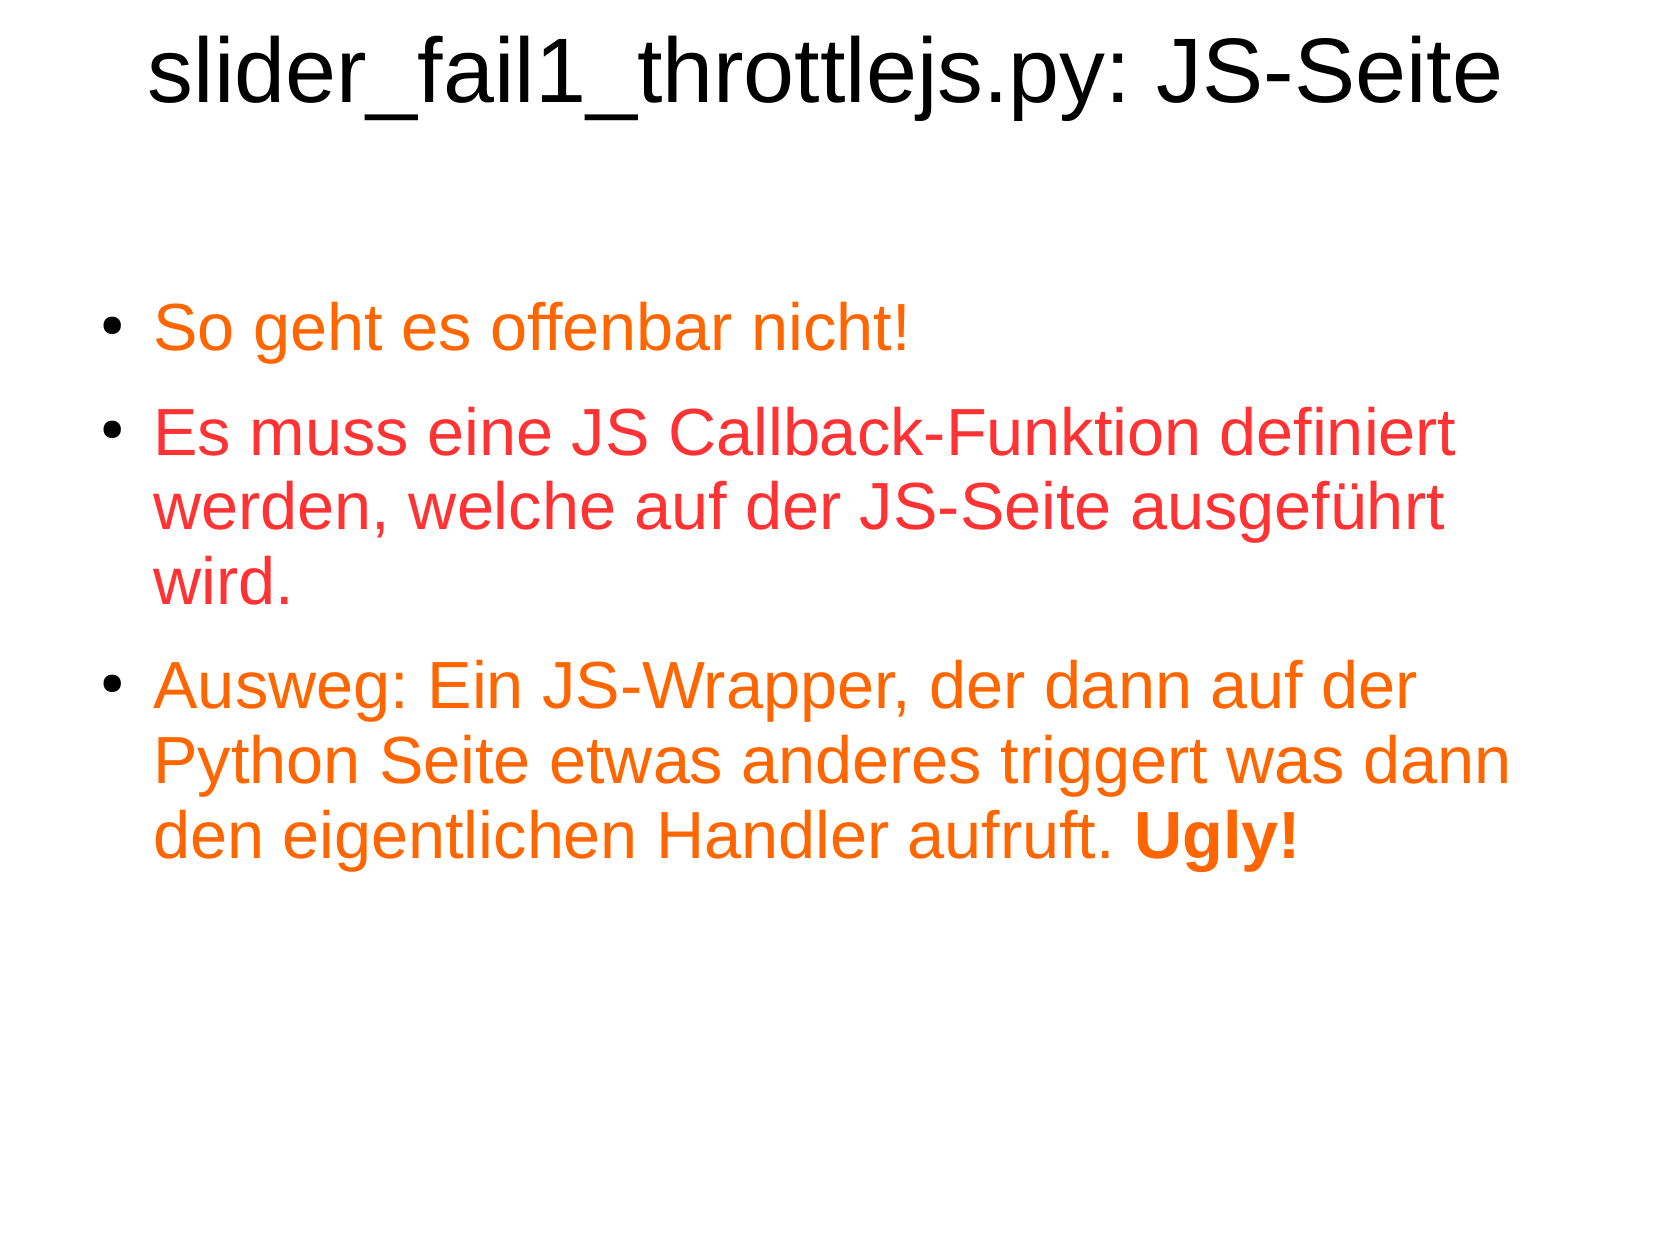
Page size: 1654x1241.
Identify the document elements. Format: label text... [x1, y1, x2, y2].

list So geht es offenbar nicht! Es muss eine JS Callback-Funktion definiert werden, welche auf der JS-Seite ausgeführt wird. Ausweg: Ein JS-Wrapper, der dann auf der Python Seite etwas anderes triggert was dann den eigentlichen Handler aufruft. Ugly! [82, 290, 1571, 1010]
title slider_fail1_throttlejs.py: JS-Seite [82, 0, 1571, 174]
